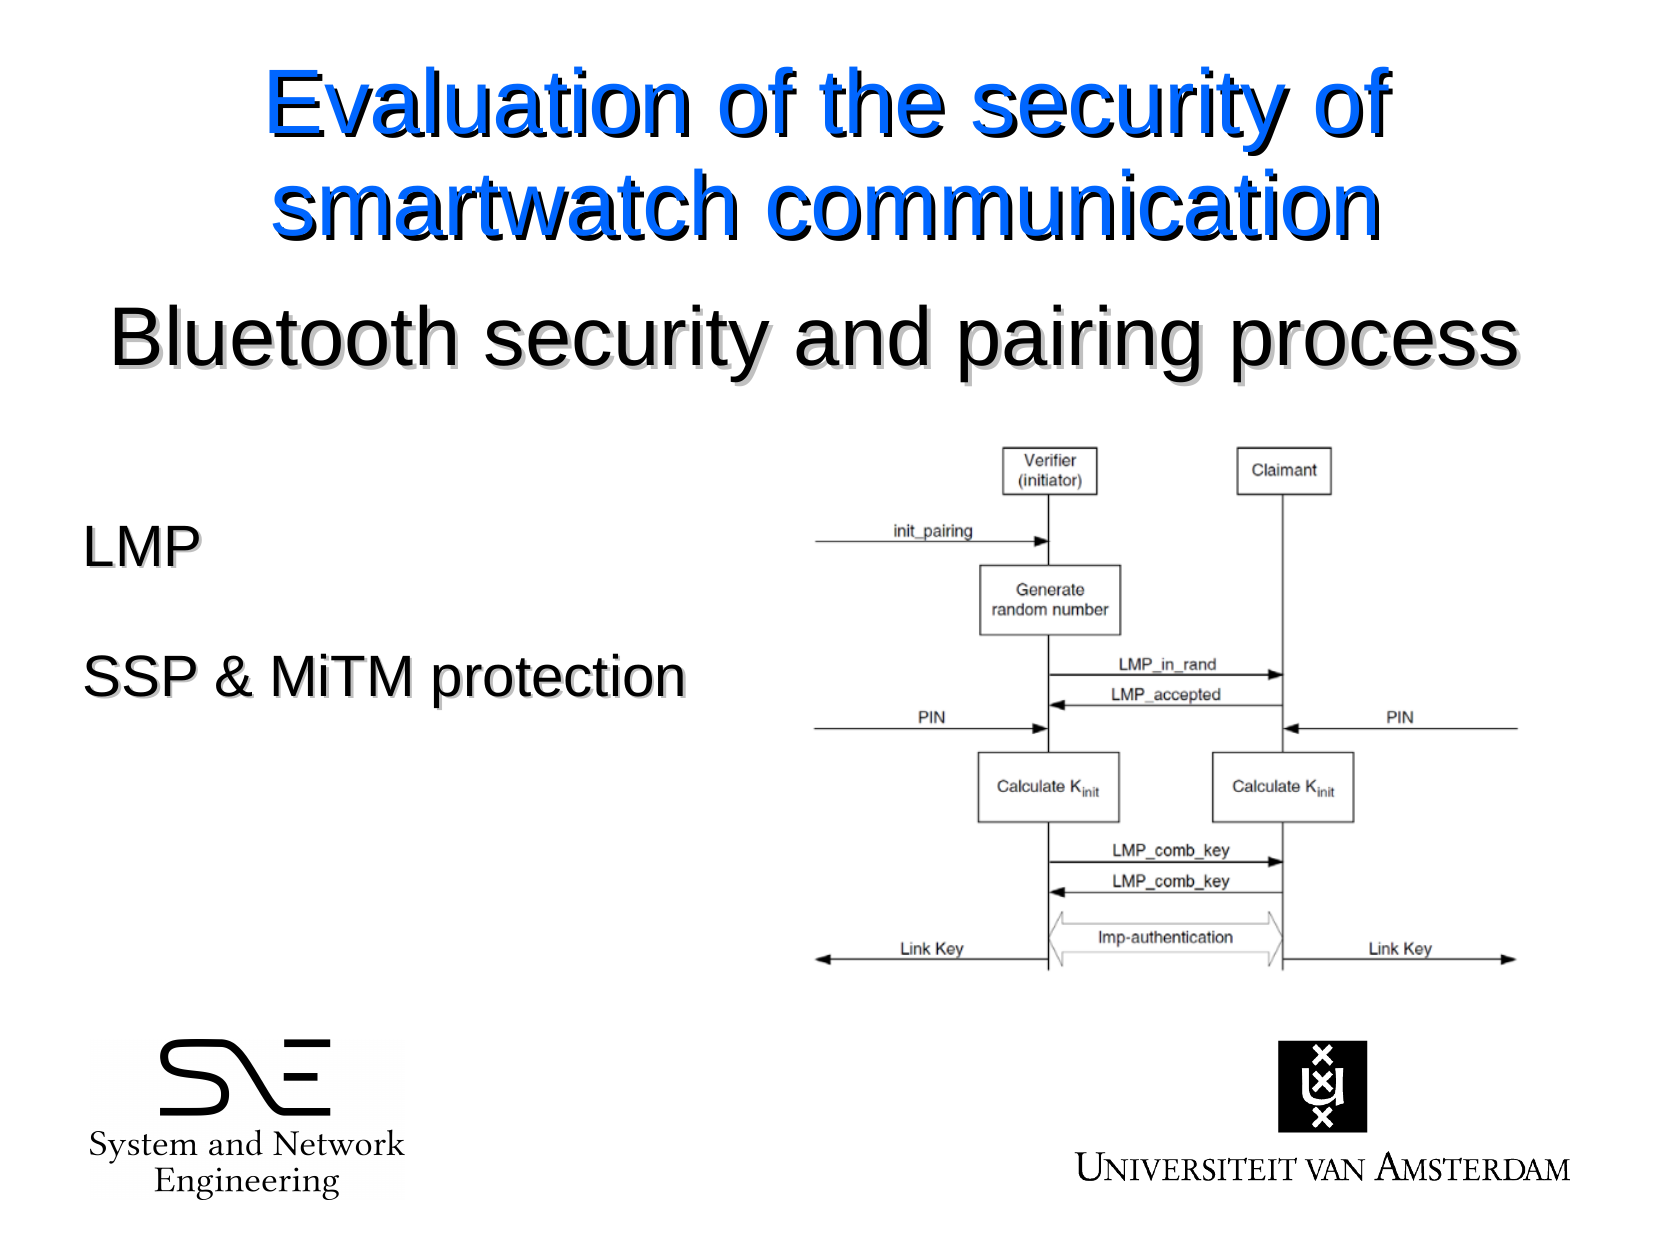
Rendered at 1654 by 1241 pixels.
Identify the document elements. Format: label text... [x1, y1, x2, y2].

picture [763, 431, 1571, 991]
picture [1068, 1034, 1576, 1187]
subtitle Bluetooth security and pairing process LMP SSP & MiTM protection [82, 290, 1571, 1010]
title Evaluation of the security of smartwatch communication [82, 49, 1571, 257]
picture [90, 1039, 405, 1201]
